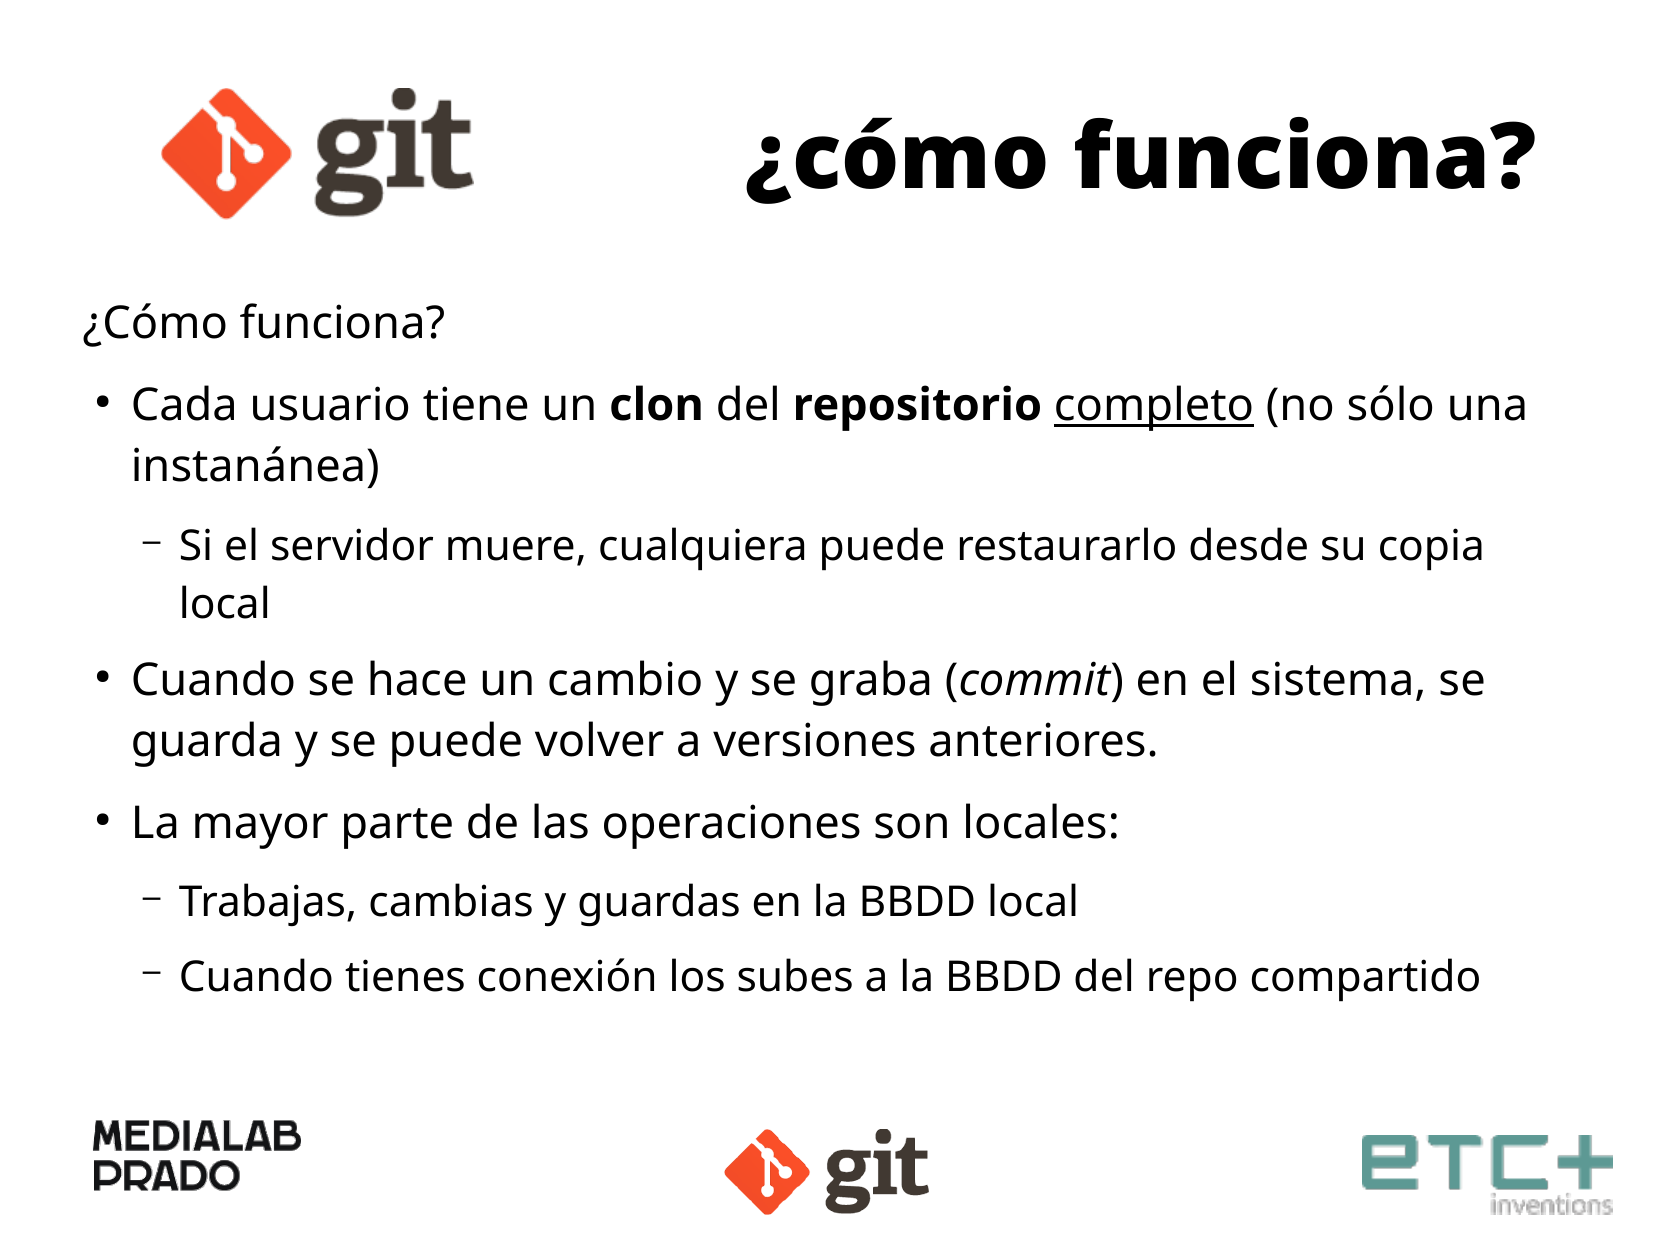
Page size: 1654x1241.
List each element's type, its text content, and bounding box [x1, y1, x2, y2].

picture [1362, 1135, 1613, 1216]
list ¿Cómo funciona? Cada usuario tiene un clon del repositorio completo (no sólo una instanánea) Si el servidor muere, cualquiera puede restaurarlo desde su copia local Cuando se hace un cambio y se graba (commit) en el sistema, se guarda y se puede volver a versiones anteriores. La mayor parte de las operaciones son locales: Trabajas, cambias y guardas en la BBDD local Cuando tienes conexión los subes a la BBDD del repo compartido [82, 290, 1571, 1010]
title ¿cómo funciona? [82, 49, 1571, 257]
picture [724, 1129, 929, 1216]
picture [15, 1064, 379, 1241]
